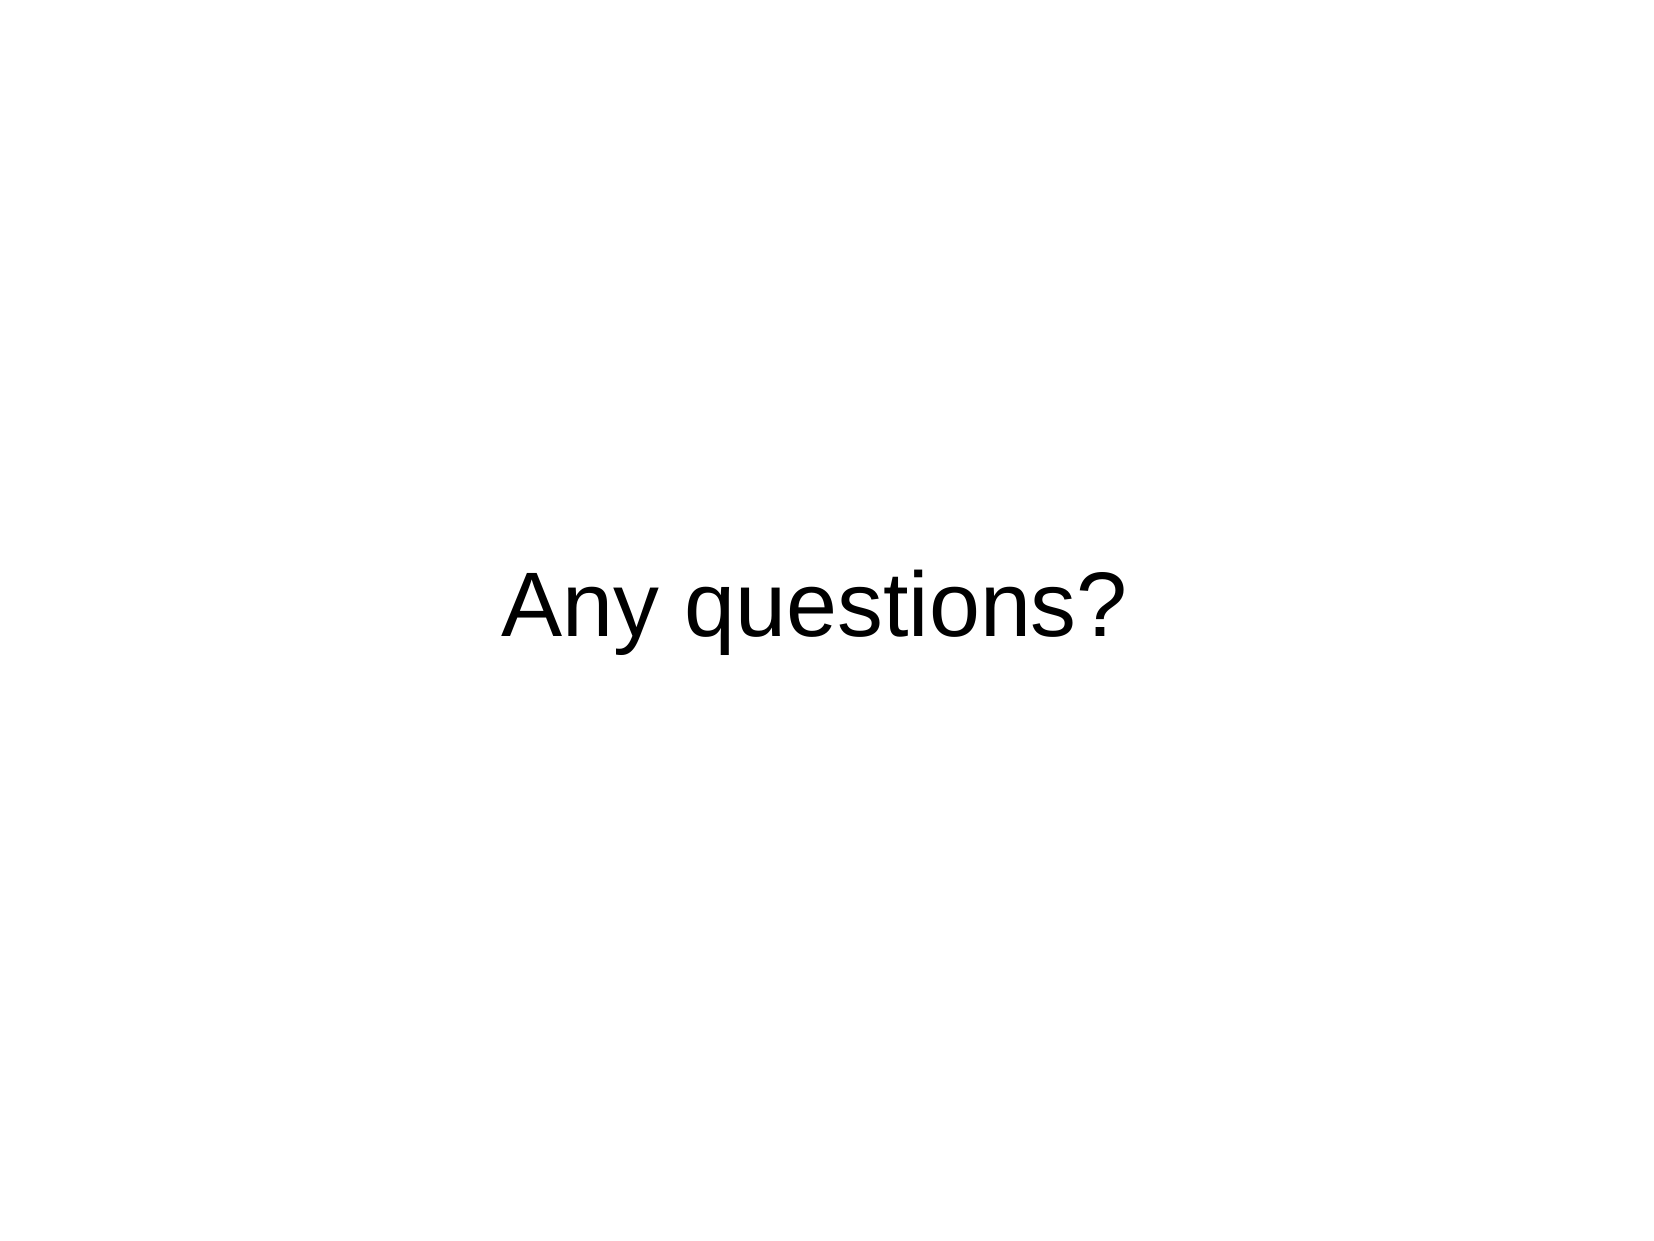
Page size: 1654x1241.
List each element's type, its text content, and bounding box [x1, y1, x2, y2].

title Any questions? [70, 501, 1560, 709]
